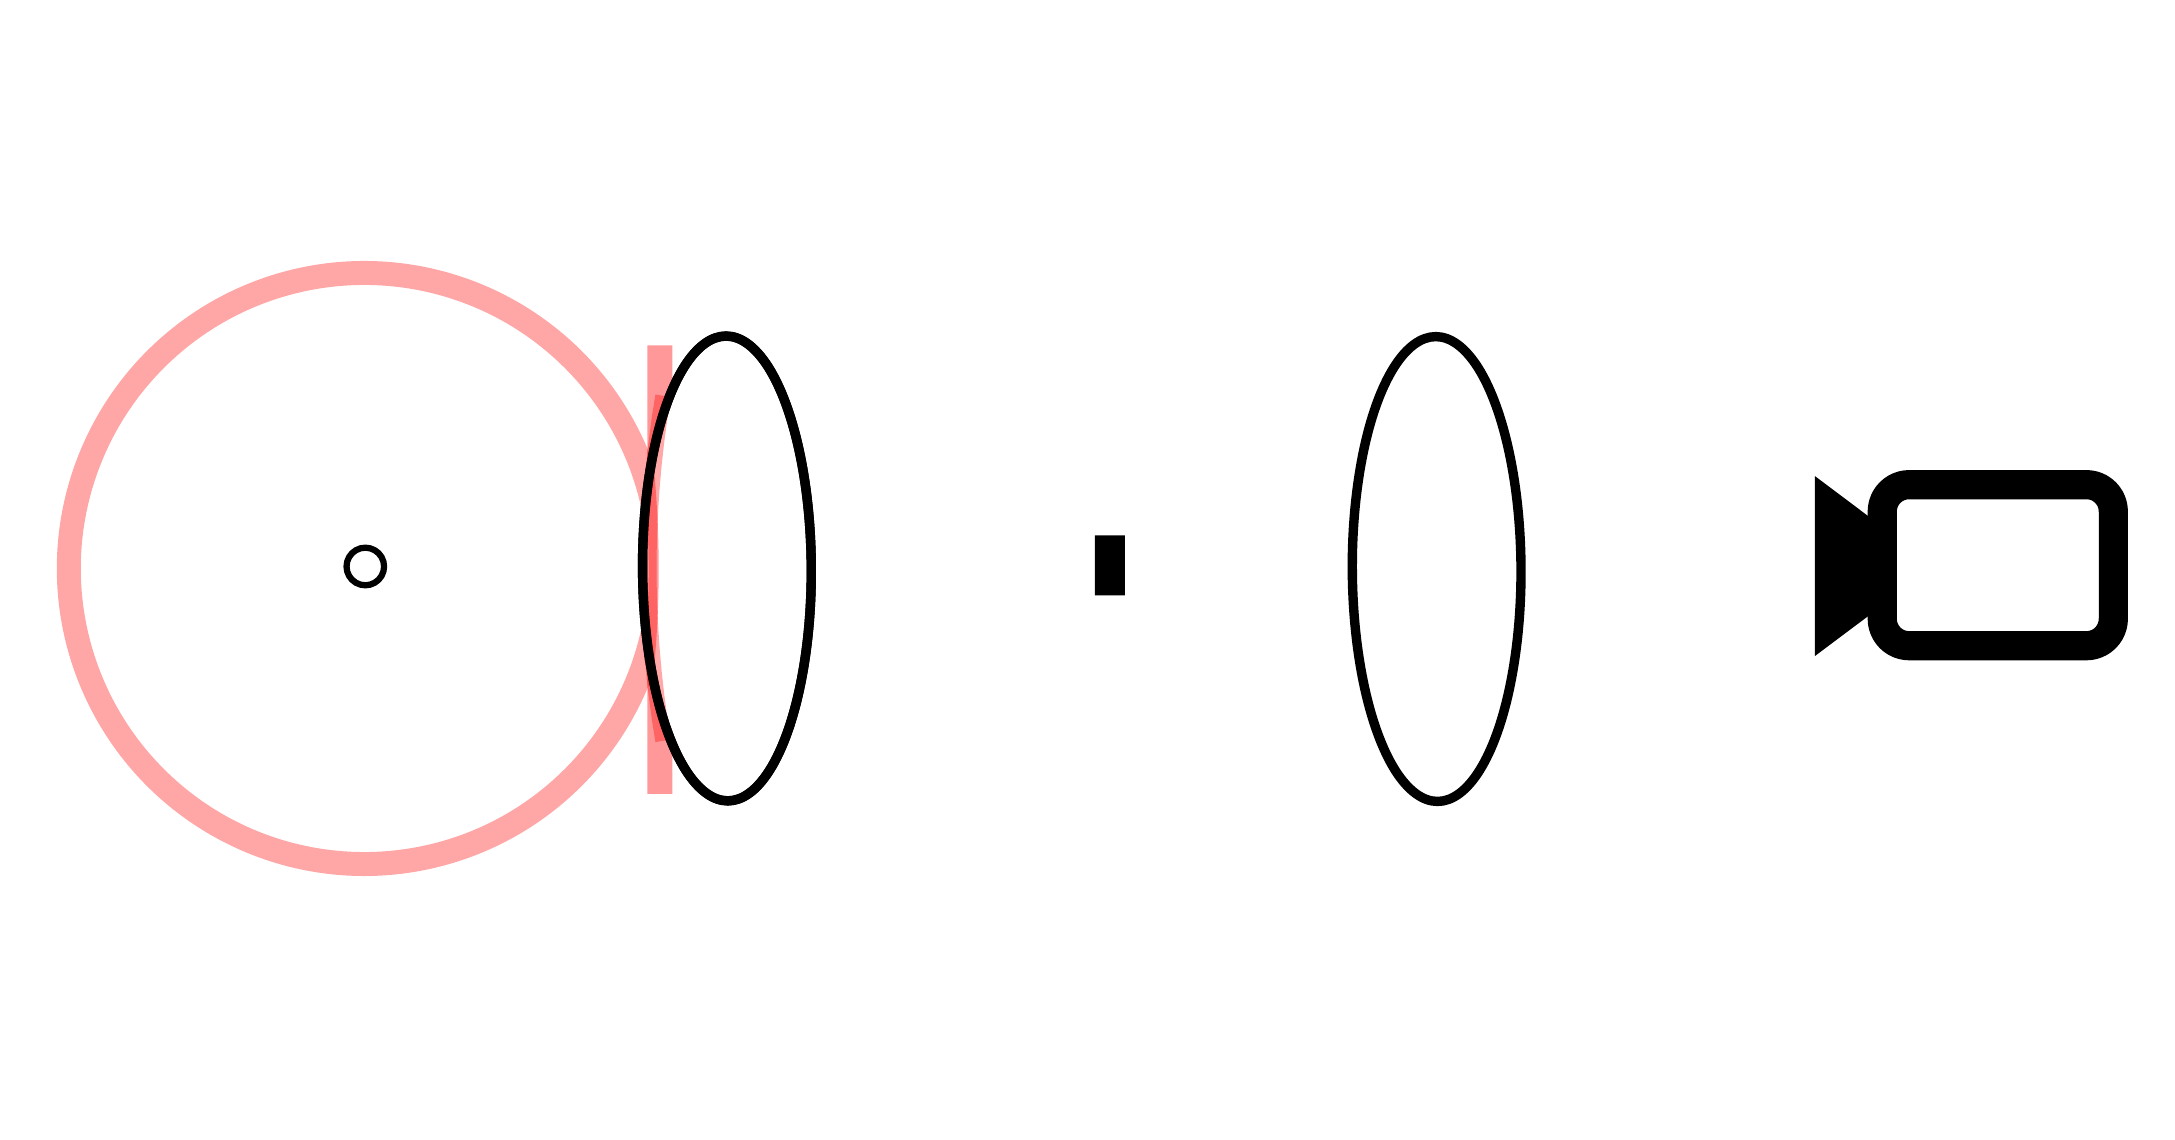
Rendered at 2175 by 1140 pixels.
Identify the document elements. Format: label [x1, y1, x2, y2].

text_box [1094, 535, 1125, 596]
text_box [56, 260, 665, 877]
text_box [1882, 484, 2114, 646]
text_box [1352, 336, 1522, 802]
text_box [1814, 476, 1875, 657]
text_box [648, 341, 806, 796]
